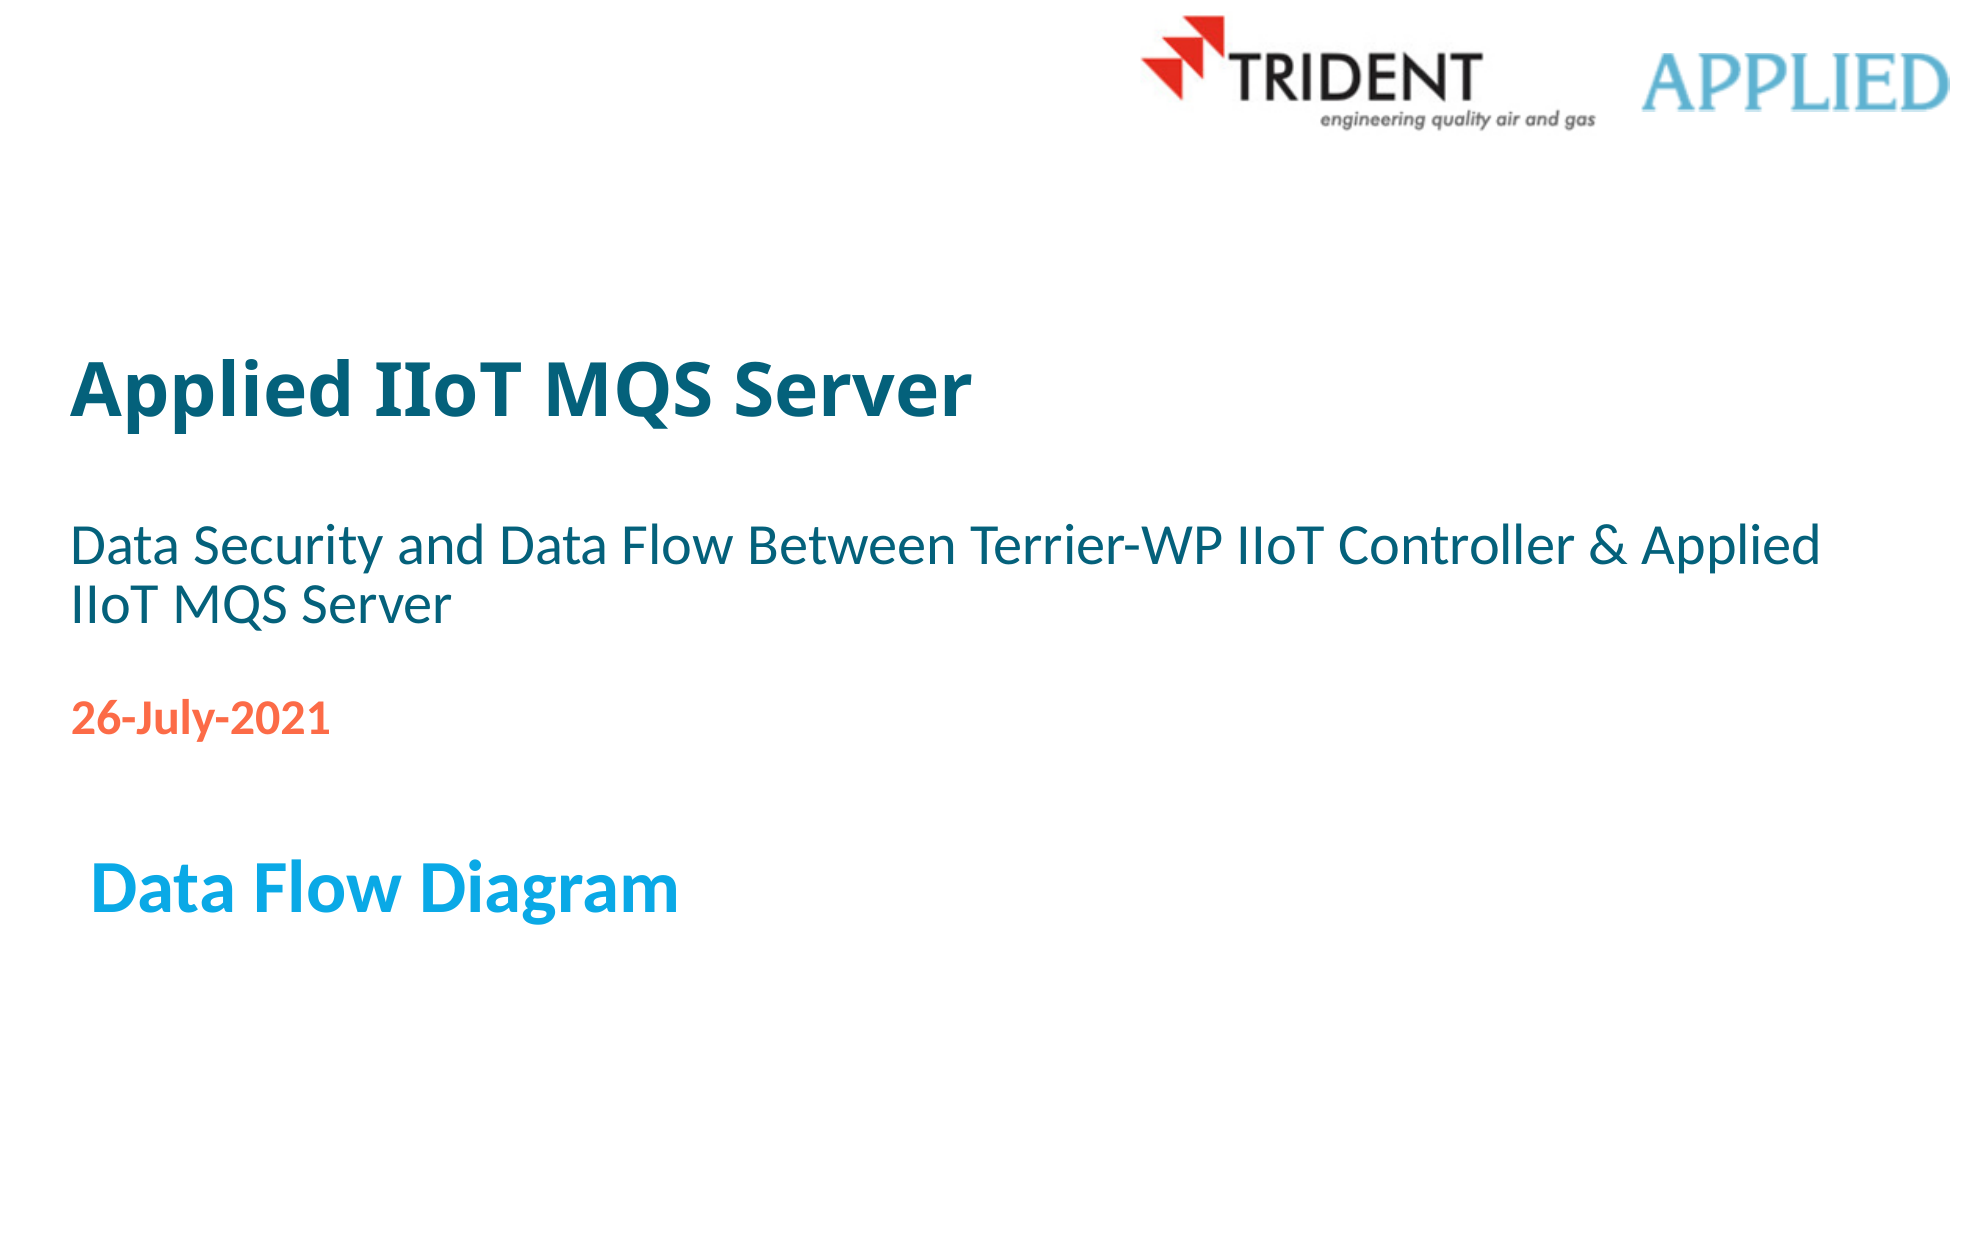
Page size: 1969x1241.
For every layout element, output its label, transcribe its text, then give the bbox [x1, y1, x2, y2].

subtitle Data Flow Diagram [90, 855, 1861, 1111]
picture [1139, 11, 1604, 136]
text_box 26-July-2021 [70, 696, 886, 798]
title Applied IIoT MQS Server Data Security and Data Flow Between Terrier-WP IIoT Controller & Applied IIoT MQS Server [70, 436, 1843, 638]
picture [1641, 53, 1950, 112]
